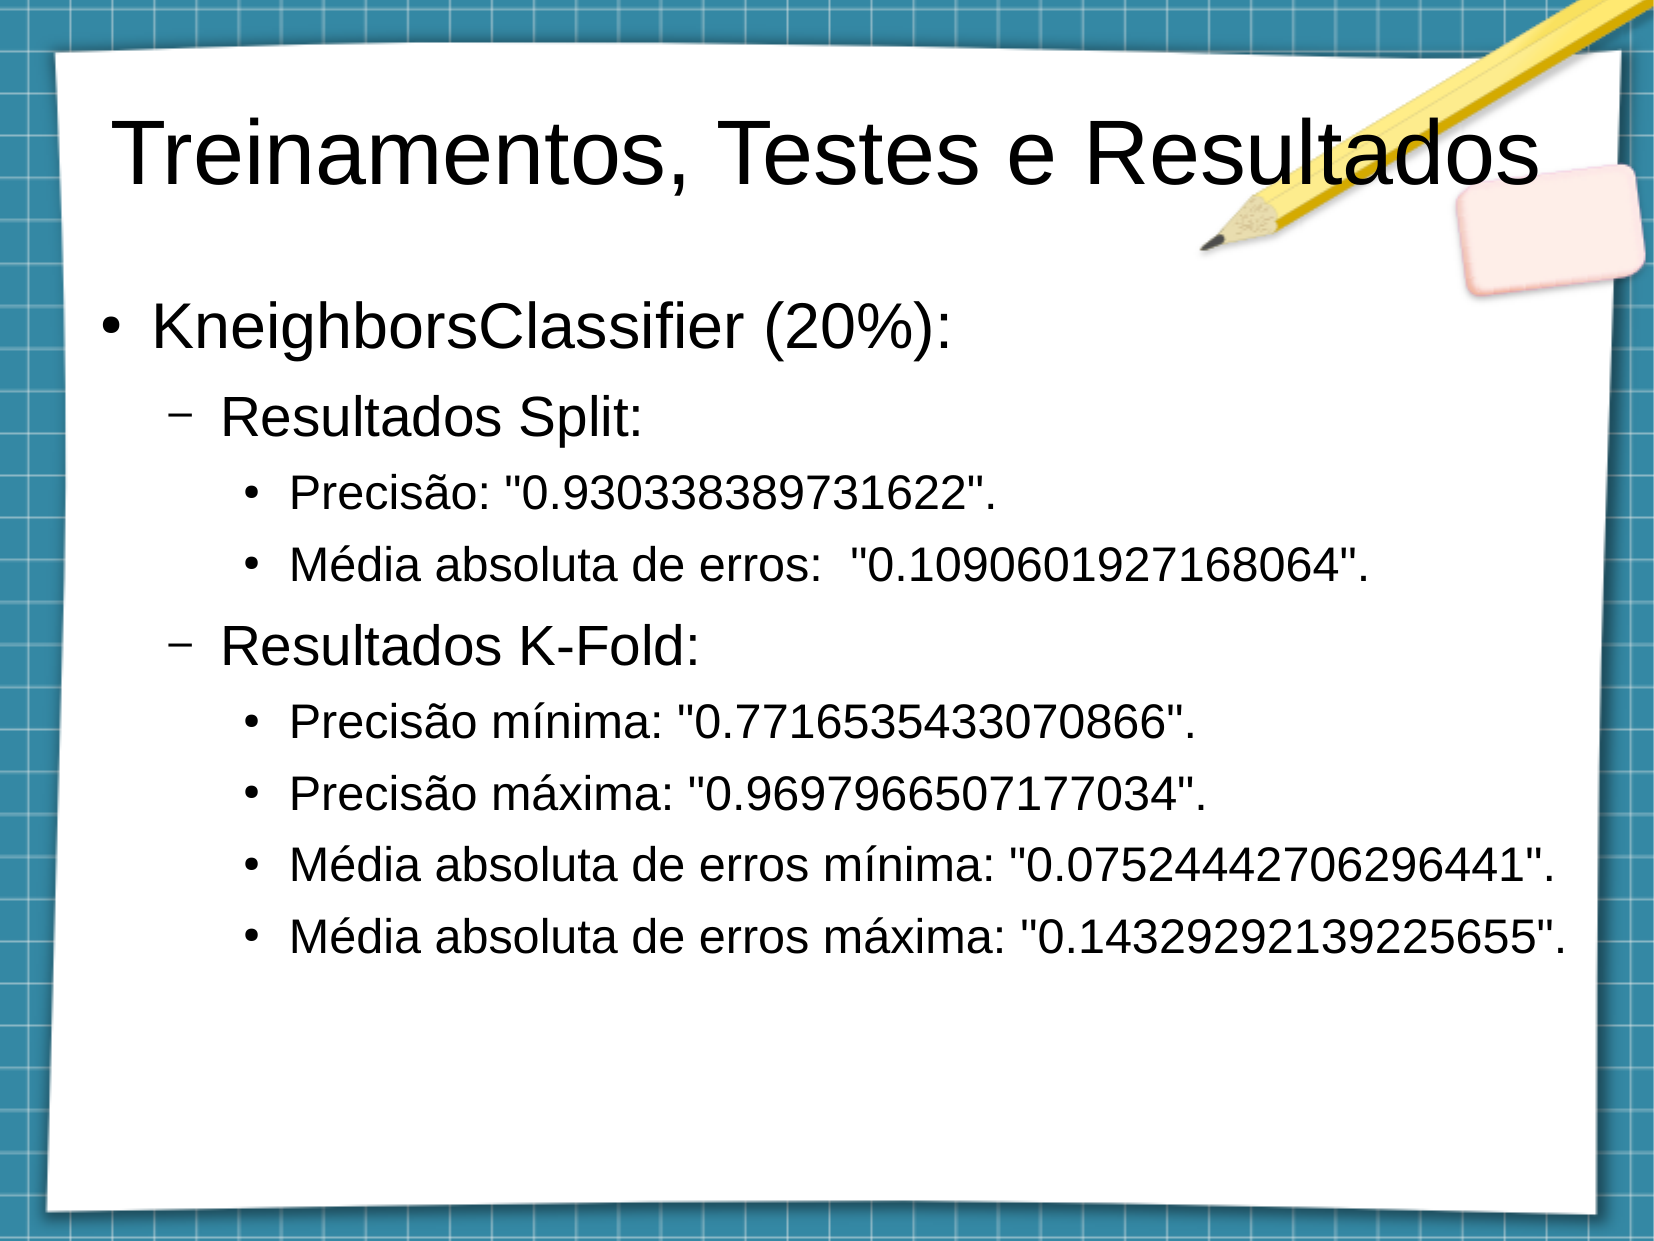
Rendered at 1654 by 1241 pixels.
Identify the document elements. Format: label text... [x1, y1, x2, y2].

title Treinamentos, Testes e Resultados [82, 49, 1571, 257]
list KneighborsClassifier (20%): Resultados Split: Precisão: "0.930338389731622". Média absoluta de erros: "0.1090601927168064". Resultados K-Fold: Precisão mínima: "0.7716535433070866". Precisão máxima: "0.9697966507177034". Média absoluta de erros mínima: "0.07524442706296441". Média absoluta de erros máxima: "0.14329292139225655". [82, 290, 1571, 1010]
picture [0, 0, 1654, 1241]
